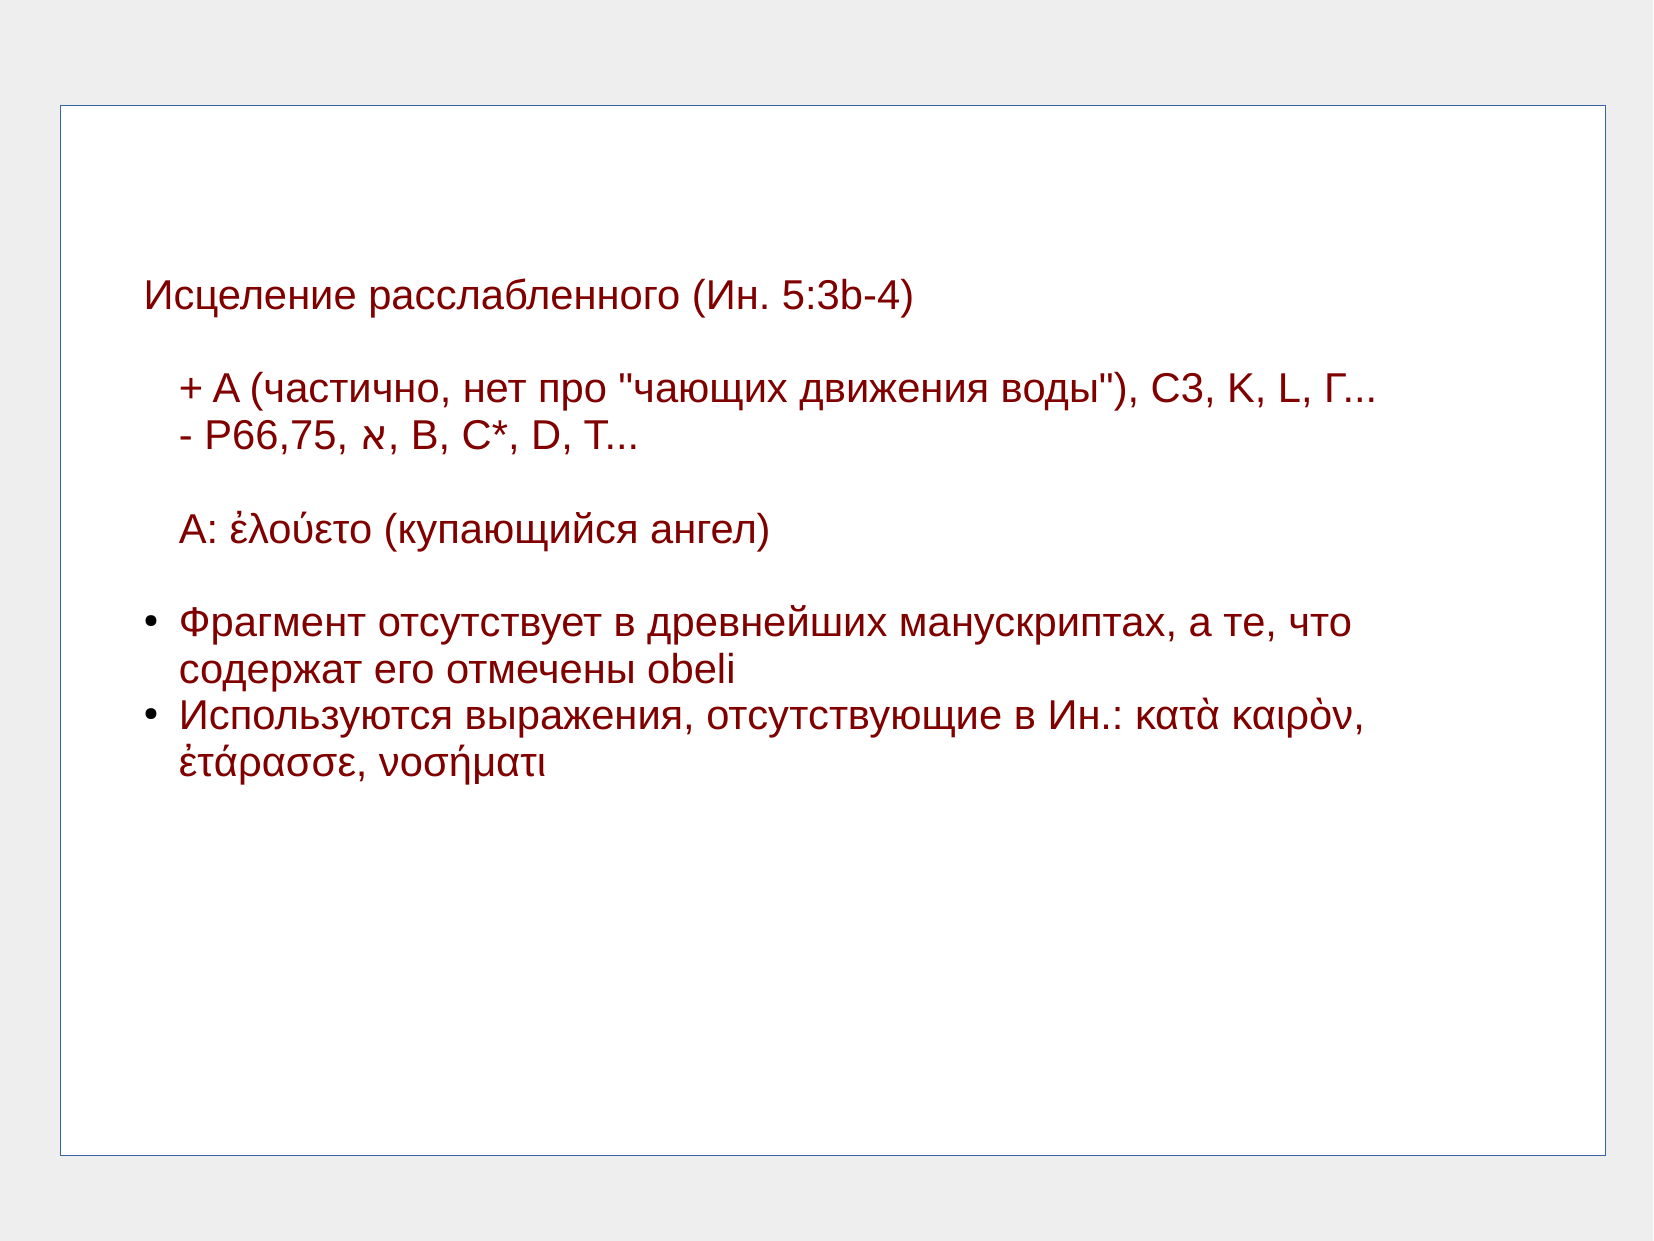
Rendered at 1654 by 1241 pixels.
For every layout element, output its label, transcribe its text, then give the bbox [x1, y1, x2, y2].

text_box [60, 105, 1606, 1156]
subtitle Исцеление расслабленного (Ин. 5:3b-4) + A (частично, нет про "чающих движения воды"), C3, K, L, Γ... - P66,75, א, B, C*, D, T... A: ἐλούετο (купающийся ангел) Фрагмент отсутствует в древнейших манускриптах, а те, что содержат его отмечены obeli Используются выражения, отсутствующие в Ин.: κατὰ καιρὸν, ἐτάρασσε, νοσήματι [143, 225, 1539, 1081]
